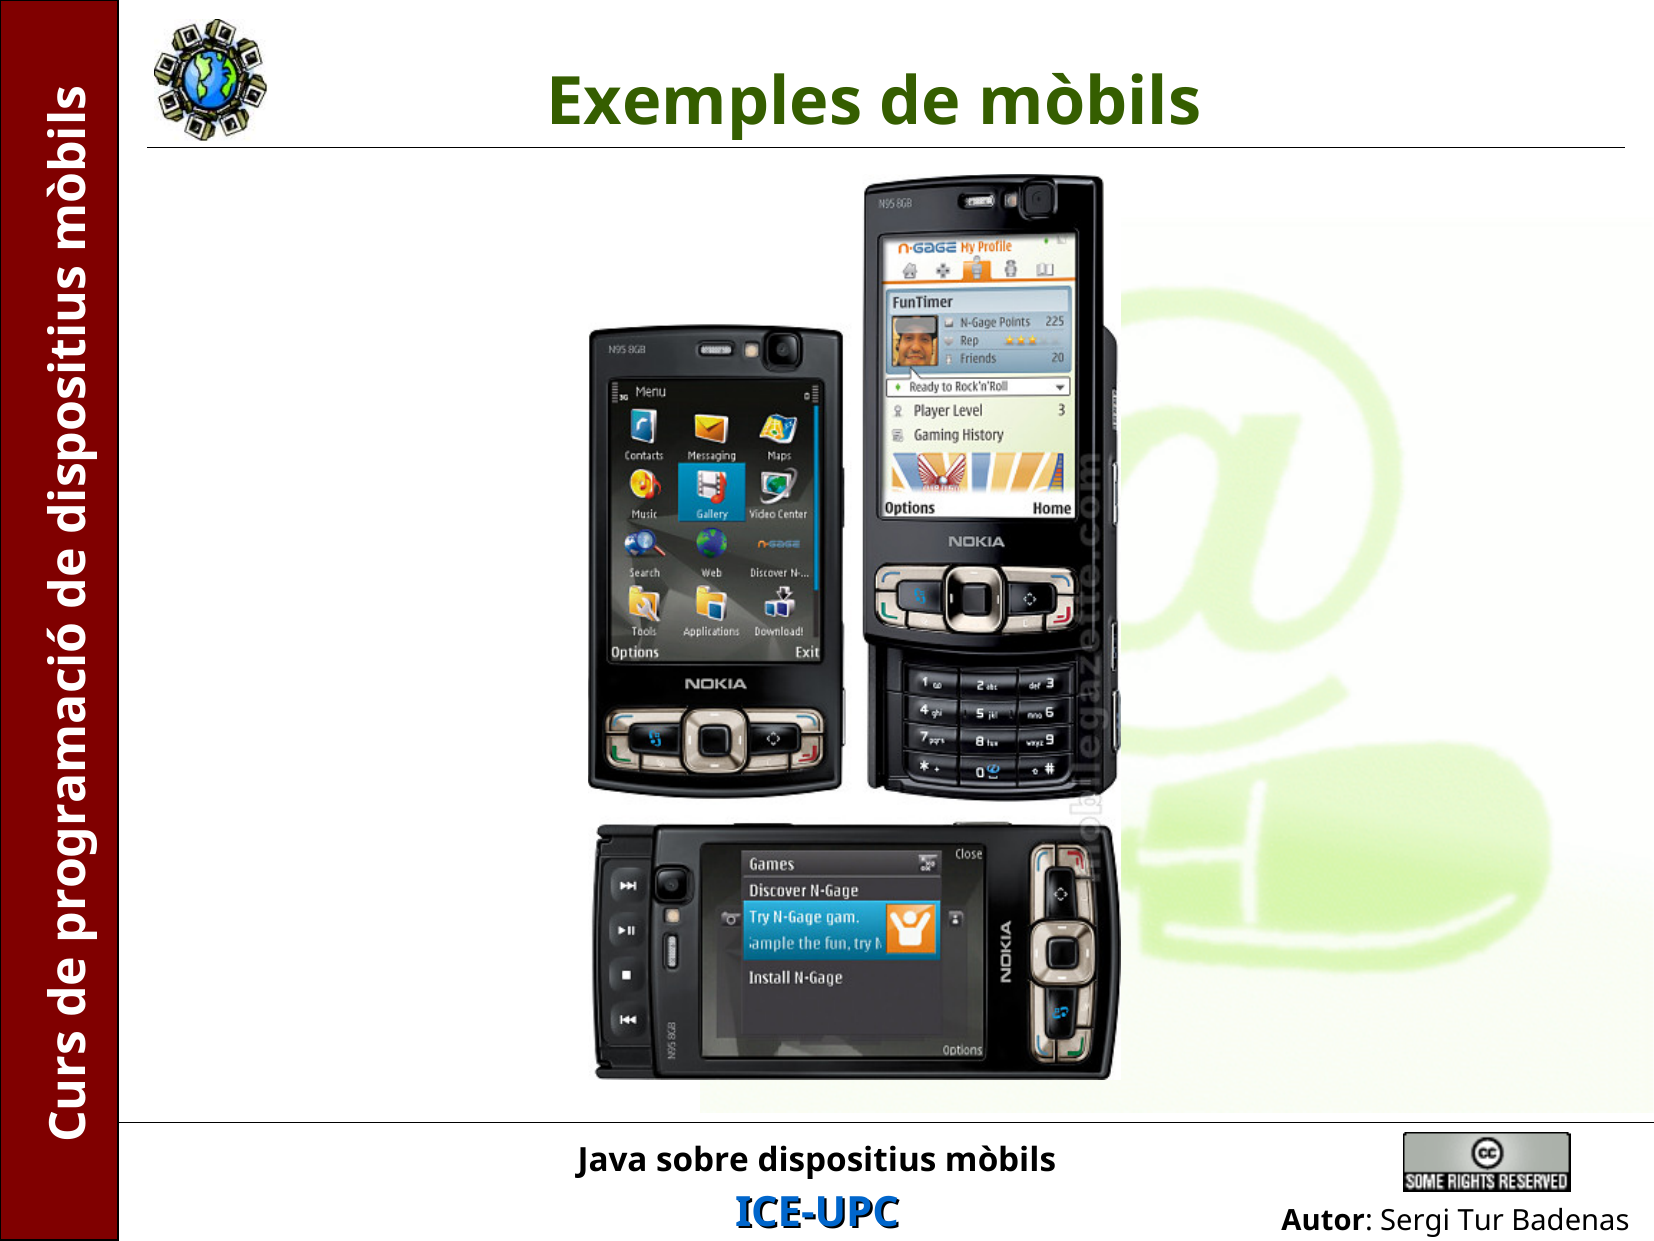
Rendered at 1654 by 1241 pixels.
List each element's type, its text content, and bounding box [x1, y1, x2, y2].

picture [588, 174, 1654, 1113]
title Exemples de mòbils [129, 56, 1619, 141]
picture [1403, 1132, 1571, 1192]
picture [154, 19, 268, 56]
